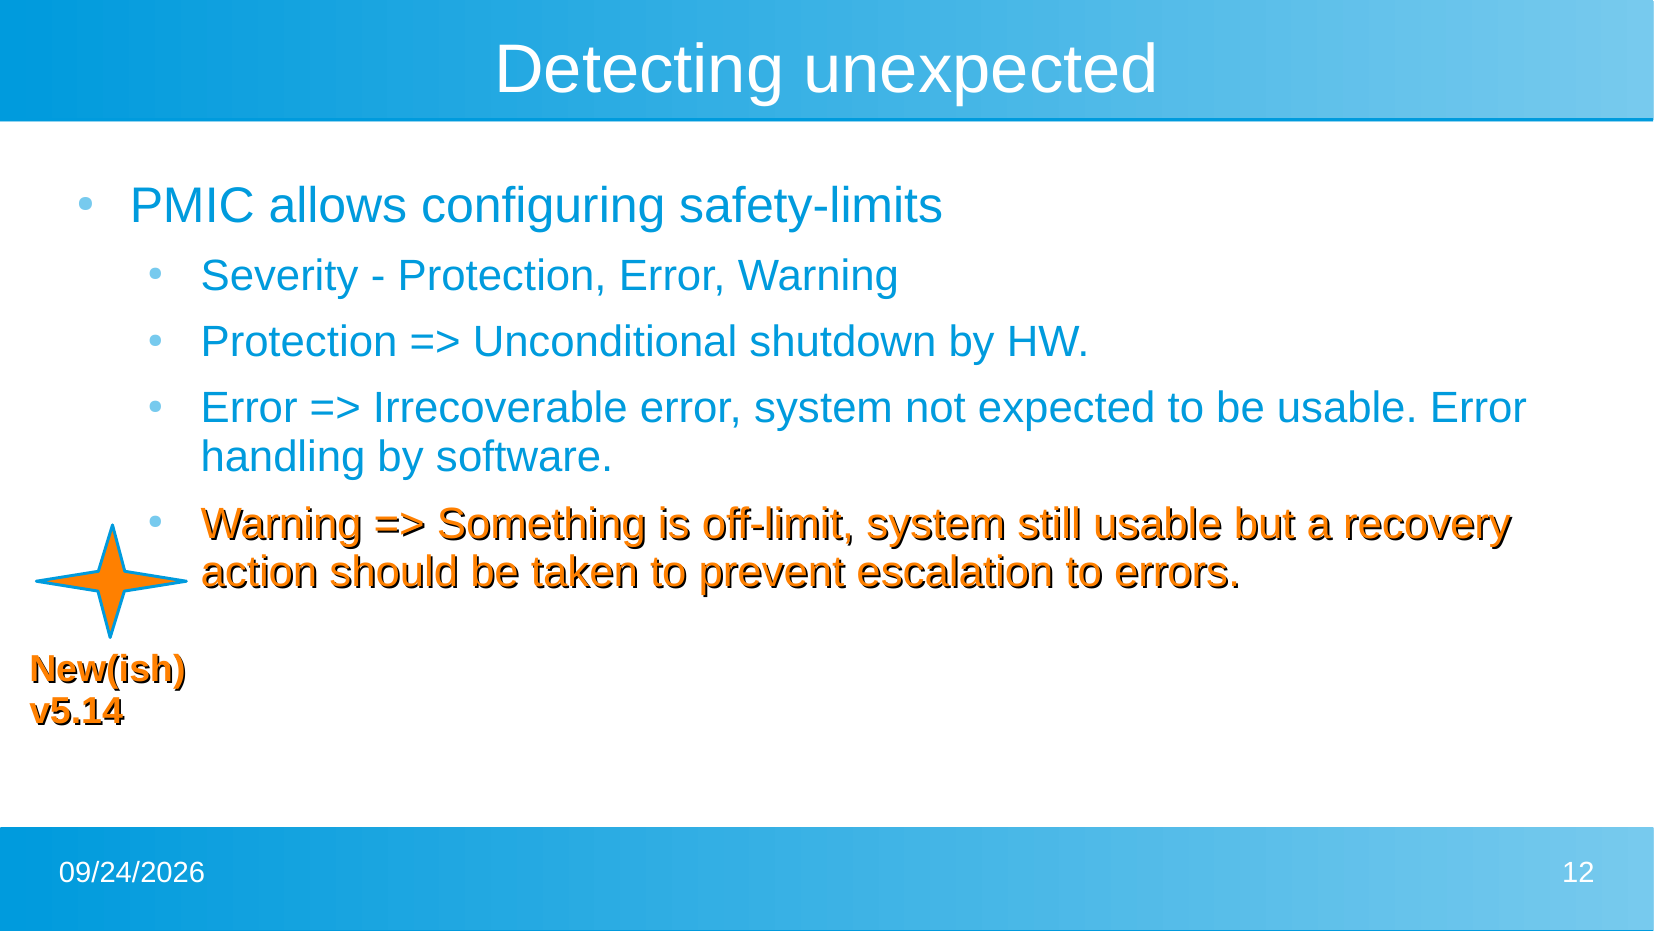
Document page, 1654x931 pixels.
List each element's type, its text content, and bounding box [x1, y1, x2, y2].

text_box [36, 524, 187, 638]
text_box New(ish) v5.14 [14, 640, 201, 739]
title Detecting unexpected [58, 0, 1595, 146]
list PMIC allows configuring safety-limits Severity - Protection, Error, Warning Protection => Unconditional shutdown by HW. Error => Irrecoverable error, system not expected to be usable. Error handling by software. Warning => Something is off-limit, system still usable but a recovery action should be taken to prevent escalation to errors. [58, 177, 1595, 768]
